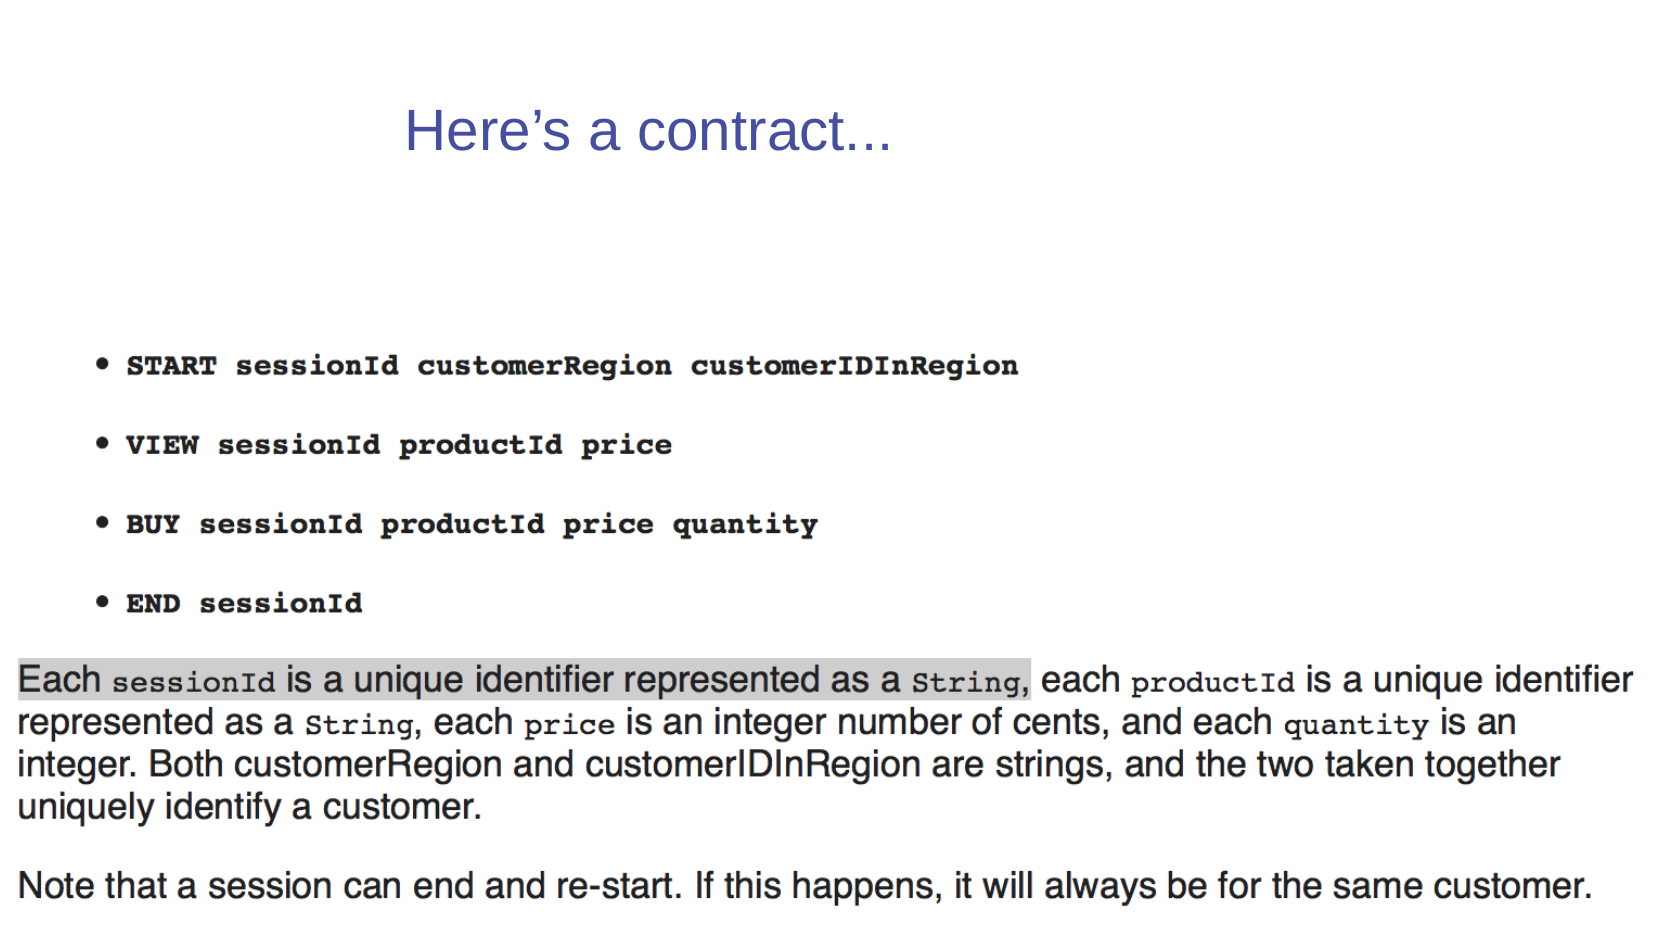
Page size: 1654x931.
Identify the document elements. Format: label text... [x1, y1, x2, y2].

text_box Here’s a contract... [390, 90, 910, 170]
picture [2, 329, 1654, 922]
